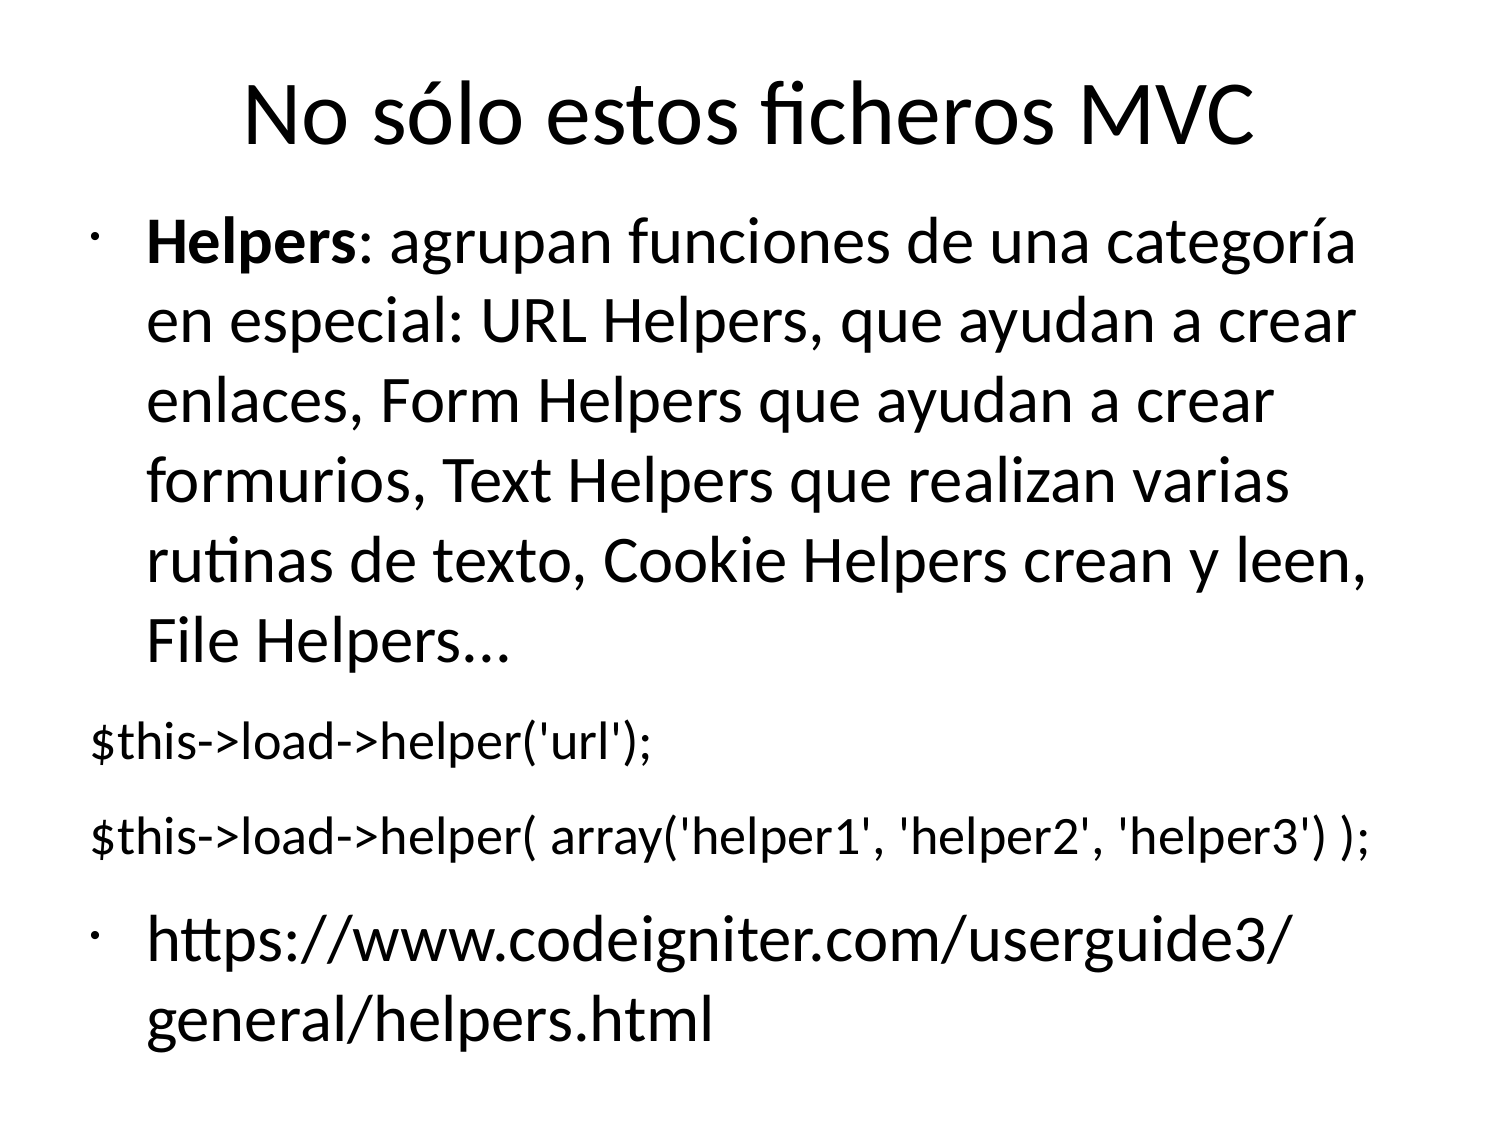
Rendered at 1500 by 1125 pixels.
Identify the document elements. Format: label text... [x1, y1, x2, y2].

list Helpers: agrupan funciones de una categoría en especial: URL Helpers, que ayudan a crear enlaces, Form Helpers que ayudan a crear formurios, Text Helpers que realizan varias rutinas de texto, Cookie Helpers crean y leen, File Helpers... $this->load->helper('url'); $this->load->helper( array('helper1', 'helper2', 'helper3') ); https://www.codeigniter.com/userguide3/general/helpers.html [75, 188, 1425, 1005]
title No sólo estos ficheros MVC [75, 45, 1425, 188]
